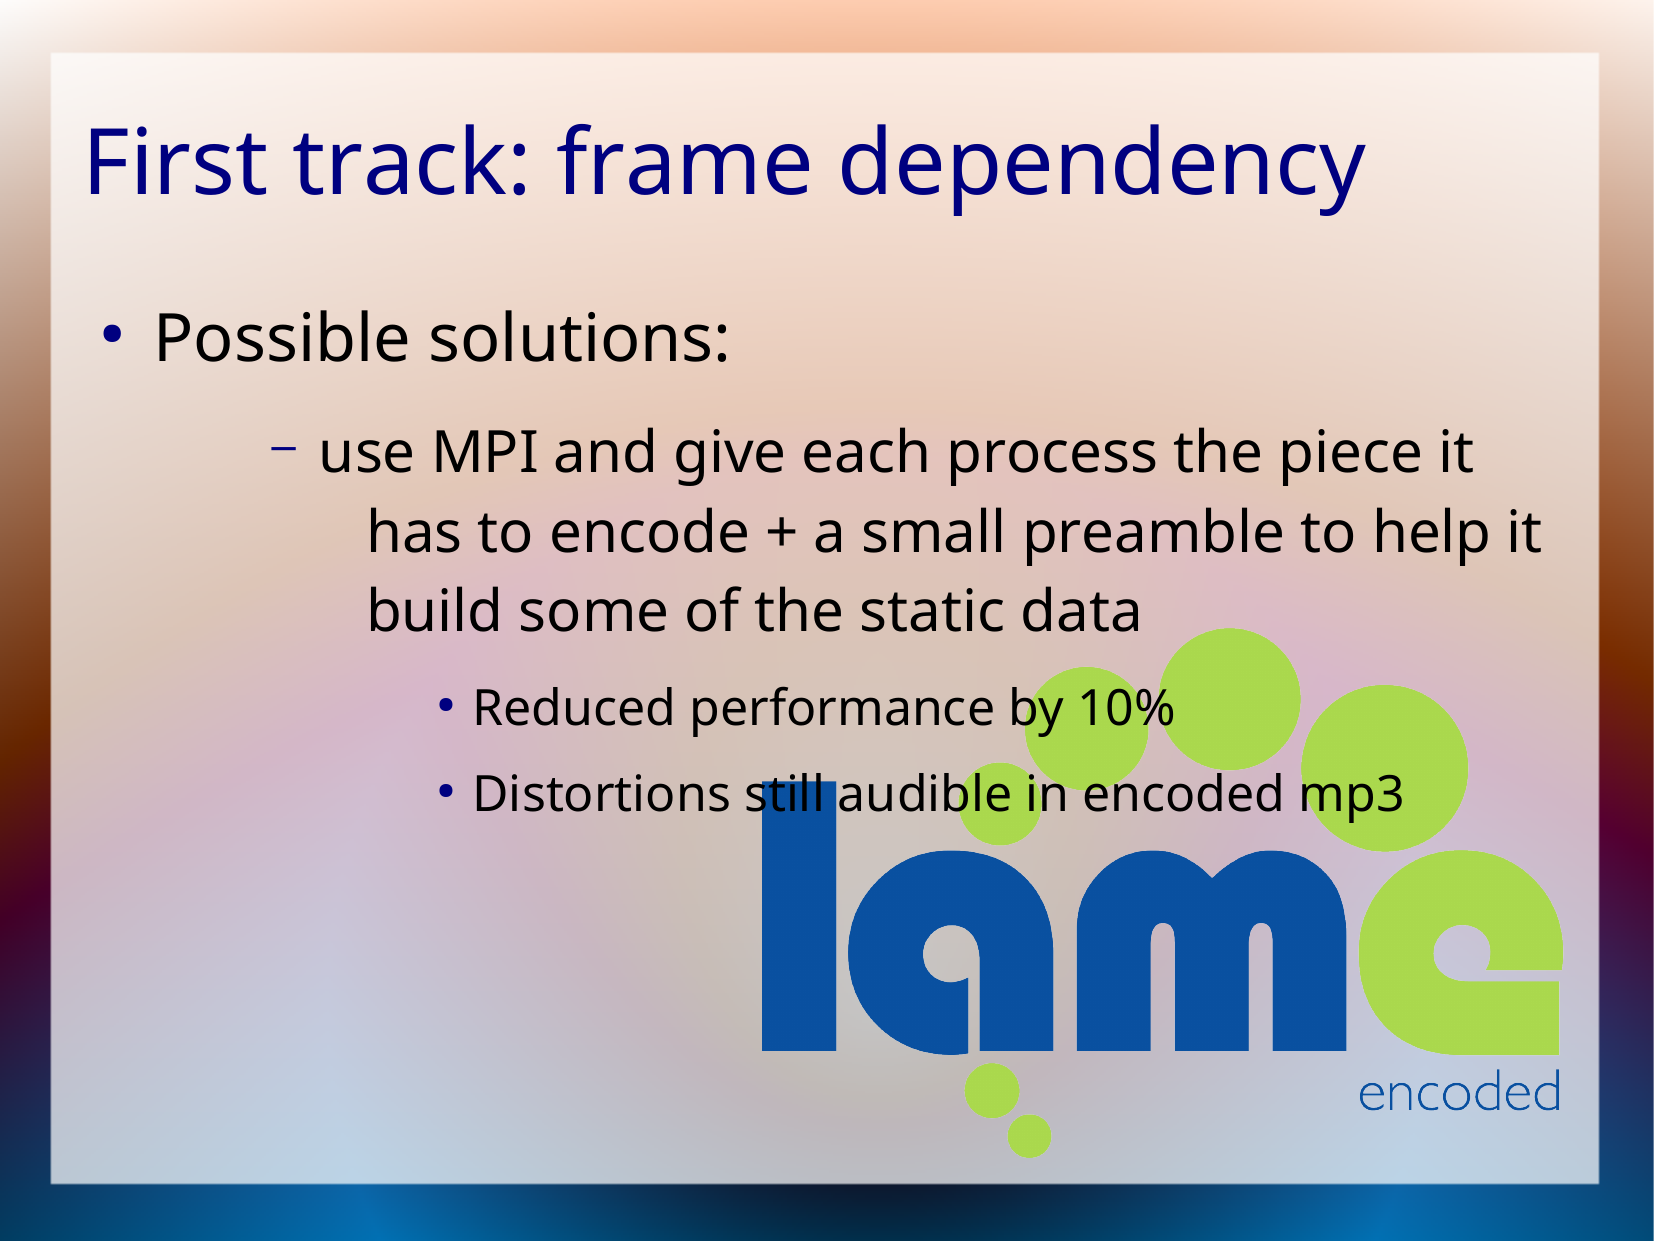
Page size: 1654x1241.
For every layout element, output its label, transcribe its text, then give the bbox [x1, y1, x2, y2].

picture [0, 0, 1654, 1241]
title First track: frame dependency [82, 62, 1571, 256]
list Possible solutions: use MPI and give each process the piece it has to encode + a small preamble to help it build some of the static data Reduced performance by 10% Distortions still audible in encoded mp3 [82, 290, 1571, 1019]
